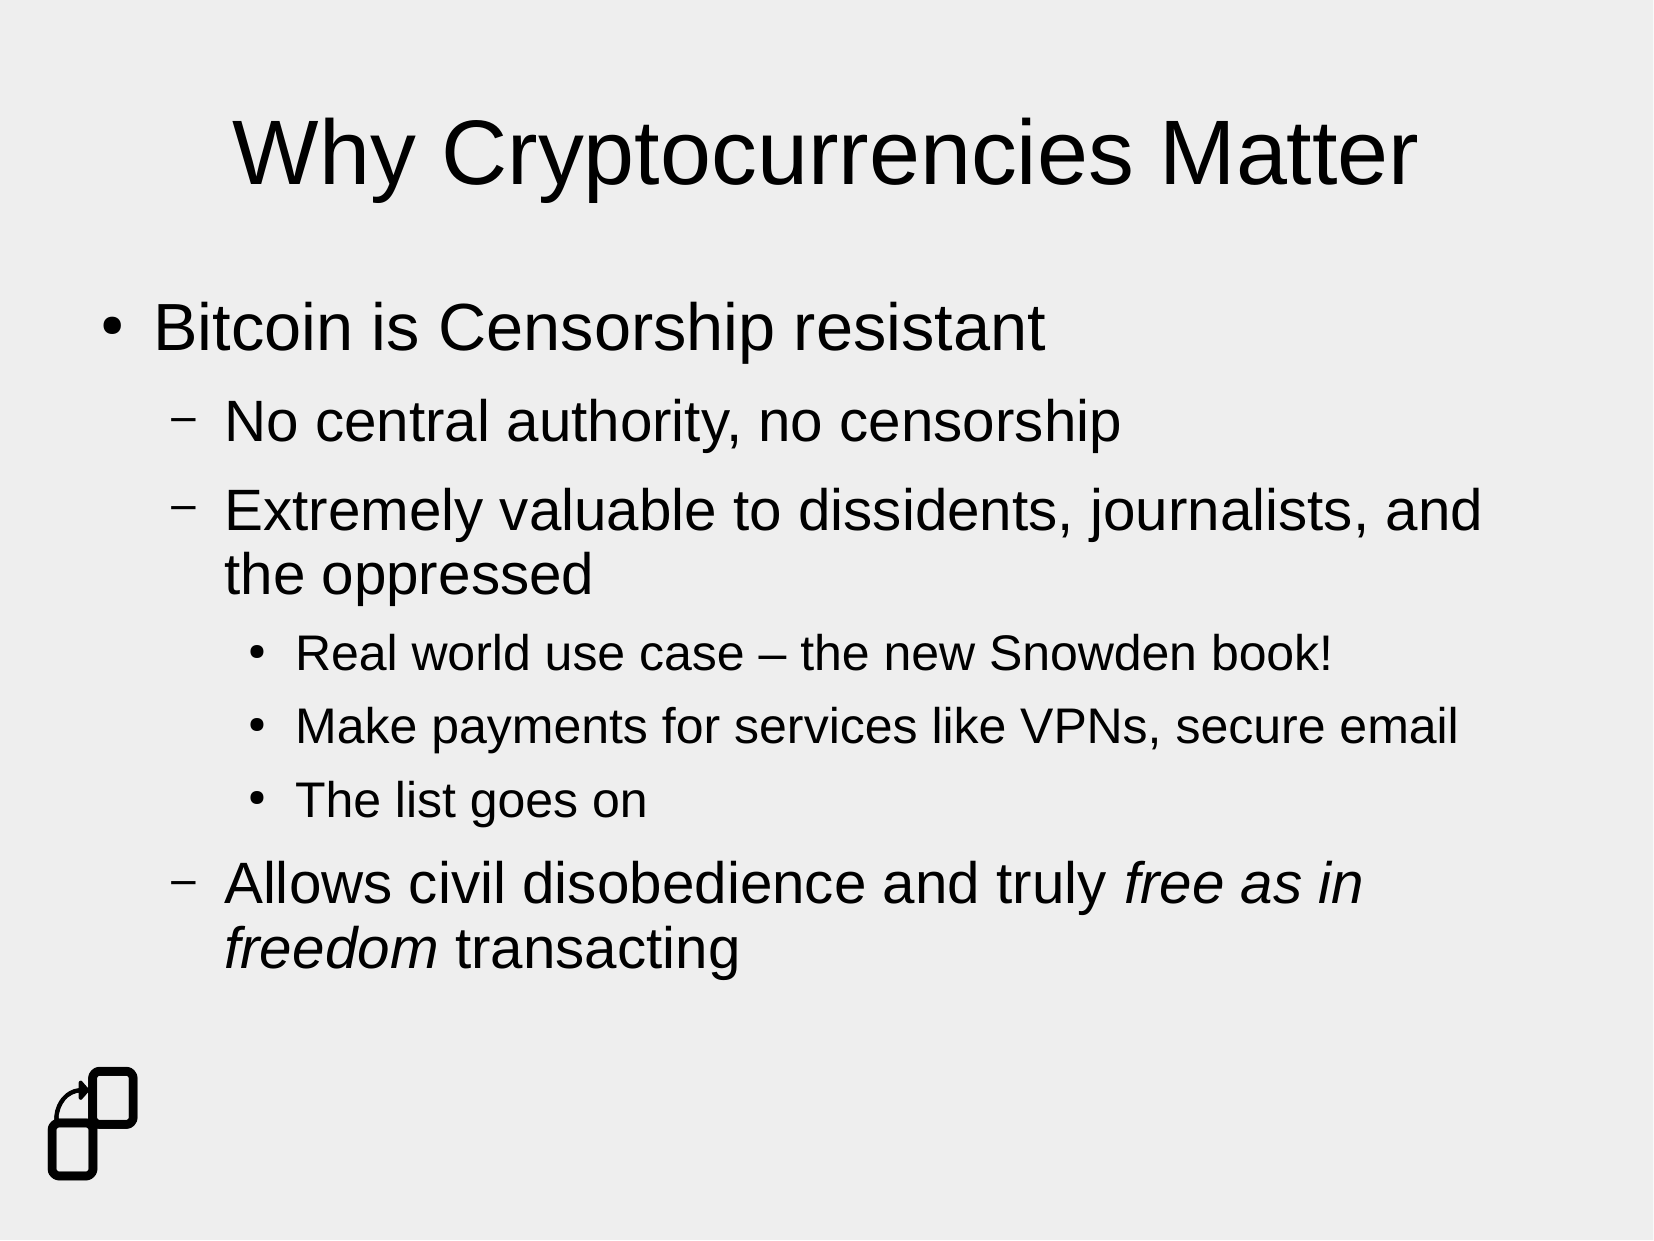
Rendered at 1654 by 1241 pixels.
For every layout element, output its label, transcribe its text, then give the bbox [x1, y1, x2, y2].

picture [30, 1062, 153, 1186]
list Bitcoin is Censorship resistant No central authority, no censorship Extremely valuable to dissidents, journalists, and the oppressed Real world use case – the new Snowden book! Make payments for services like VPNs, secure email The list goes on Allows civil disobedience and truly free as in freedom transacting [82, 290, 1571, 1036]
title Why Cryptocurrencies Matter [82, 49, 1571, 257]
